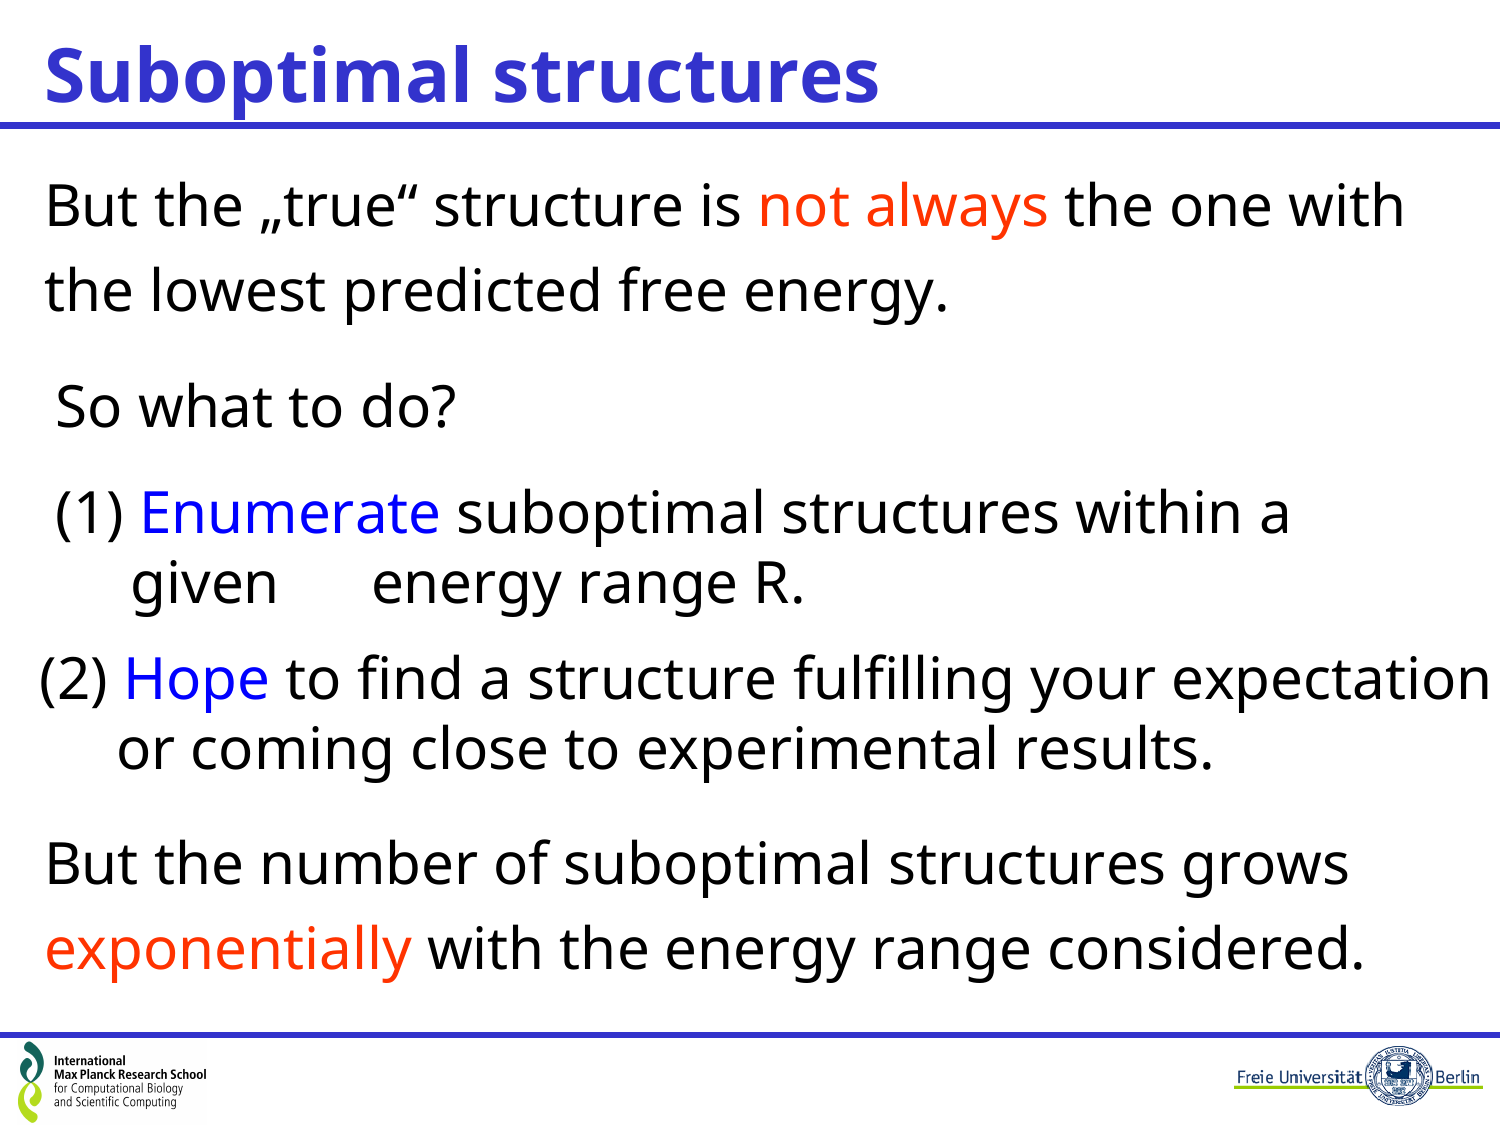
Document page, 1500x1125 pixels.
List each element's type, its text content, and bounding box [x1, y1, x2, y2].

title Suboptimal structures [29, 3, 1164, 142]
picture [17, 1039, 207, 1125]
picture [1234, 1046, 1483, 1106]
text_box But the number of suboptimal structures grows exponentially with the energy range considered. [29, 818, 1459, 989]
list But the „true“ structure is not always the one with the lowest predicted free energy. [29, 160, 1459, 351]
text_box (2) Hope to find a structure fulfilling your expectation or coming close to experimental results. [25, 633, 1500, 789]
text_box (1) Enumerate suboptimal structures within a given energy range R. [41, 467, 1471, 624]
text_box So what to do? [41, 361, 1447, 448]
